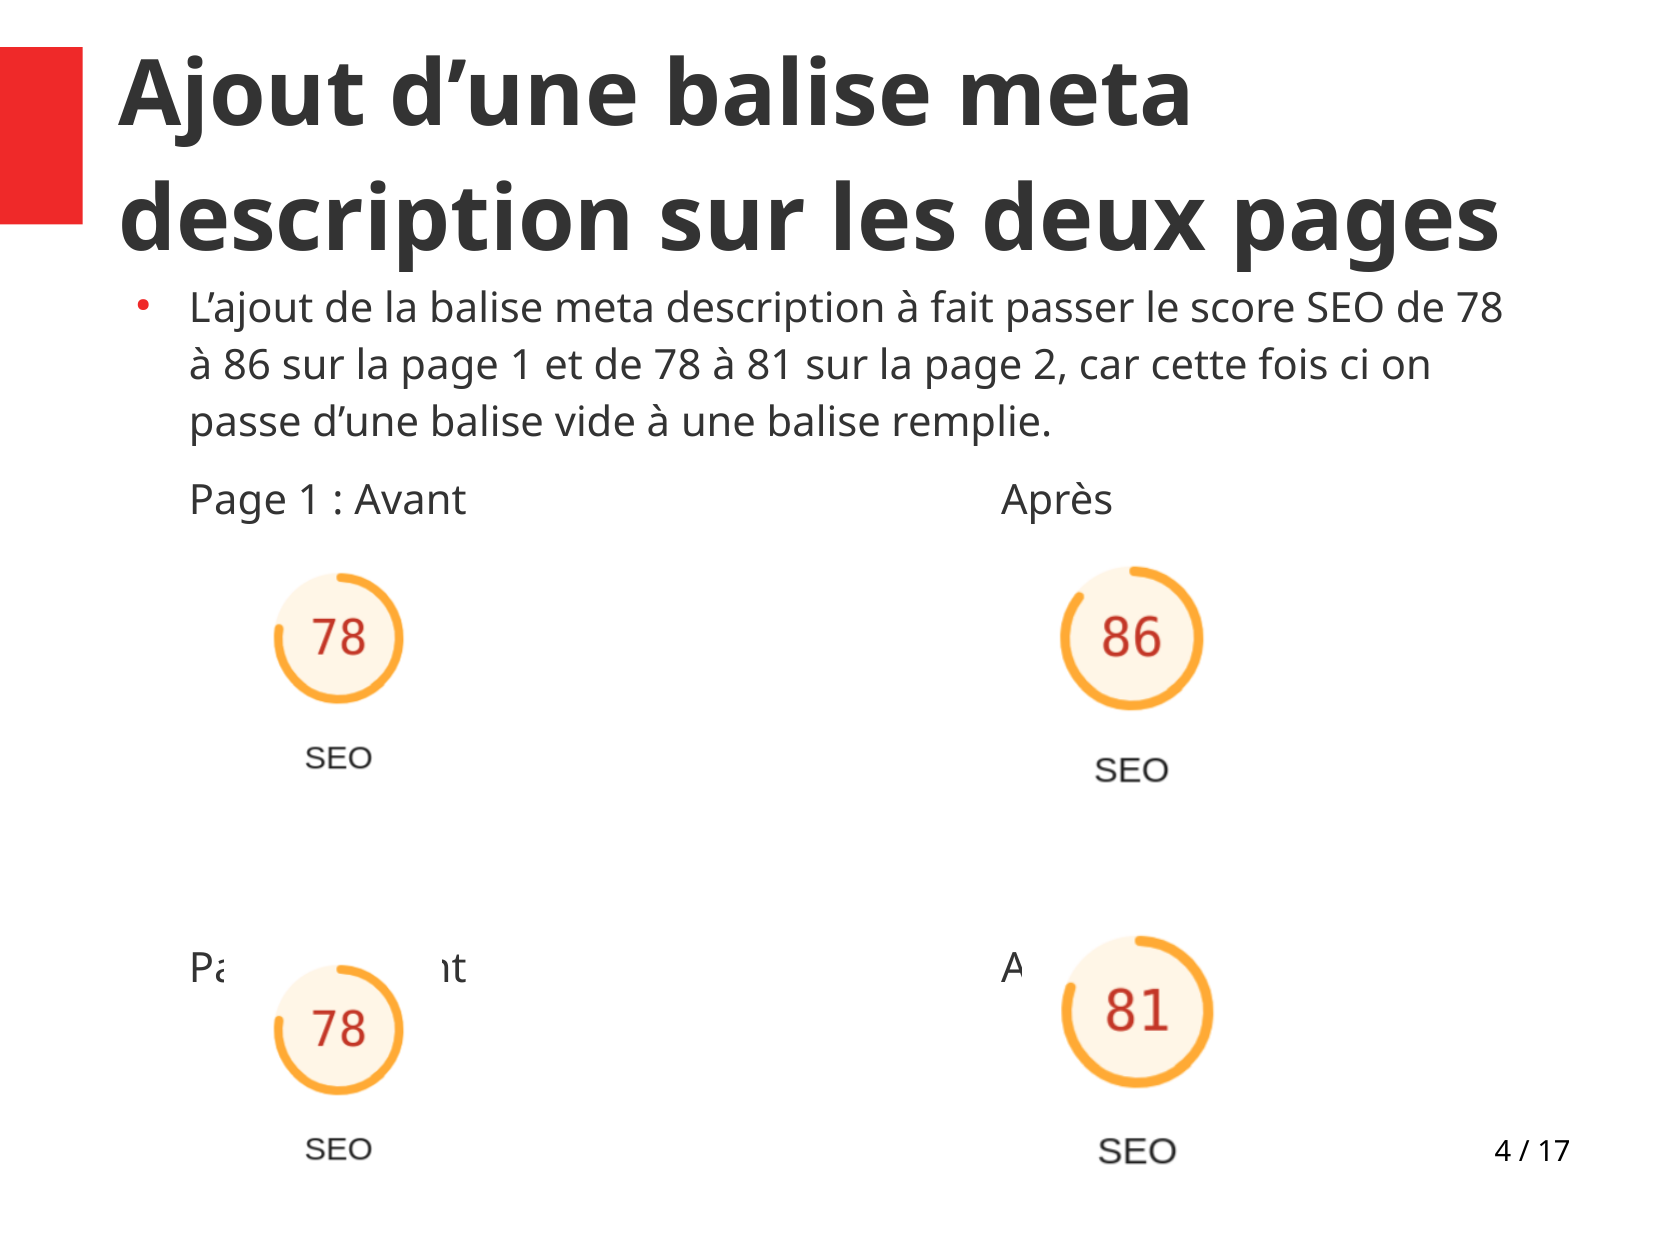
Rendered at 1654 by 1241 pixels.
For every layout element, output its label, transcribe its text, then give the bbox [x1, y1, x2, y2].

picture [224, 933, 442, 1195]
picture [1023, 531, 1252, 827]
picture [224, 541, 442, 804]
picture [1022, 911, 1265, 1205]
list L’ajout de la balise meta description à fait passer le score SEO de 78 à 86 sur la page 1 et de 78 à 81 sur la page 2, car cette fois ci on passe d’une balise vide à une balise remplie. Page 1 : Avant Après Page 2 : Avant Après [118, 277, 1536, 998]
title Ajout d’une balise meta description sur les deux pages [118, 0, 1571, 314]
